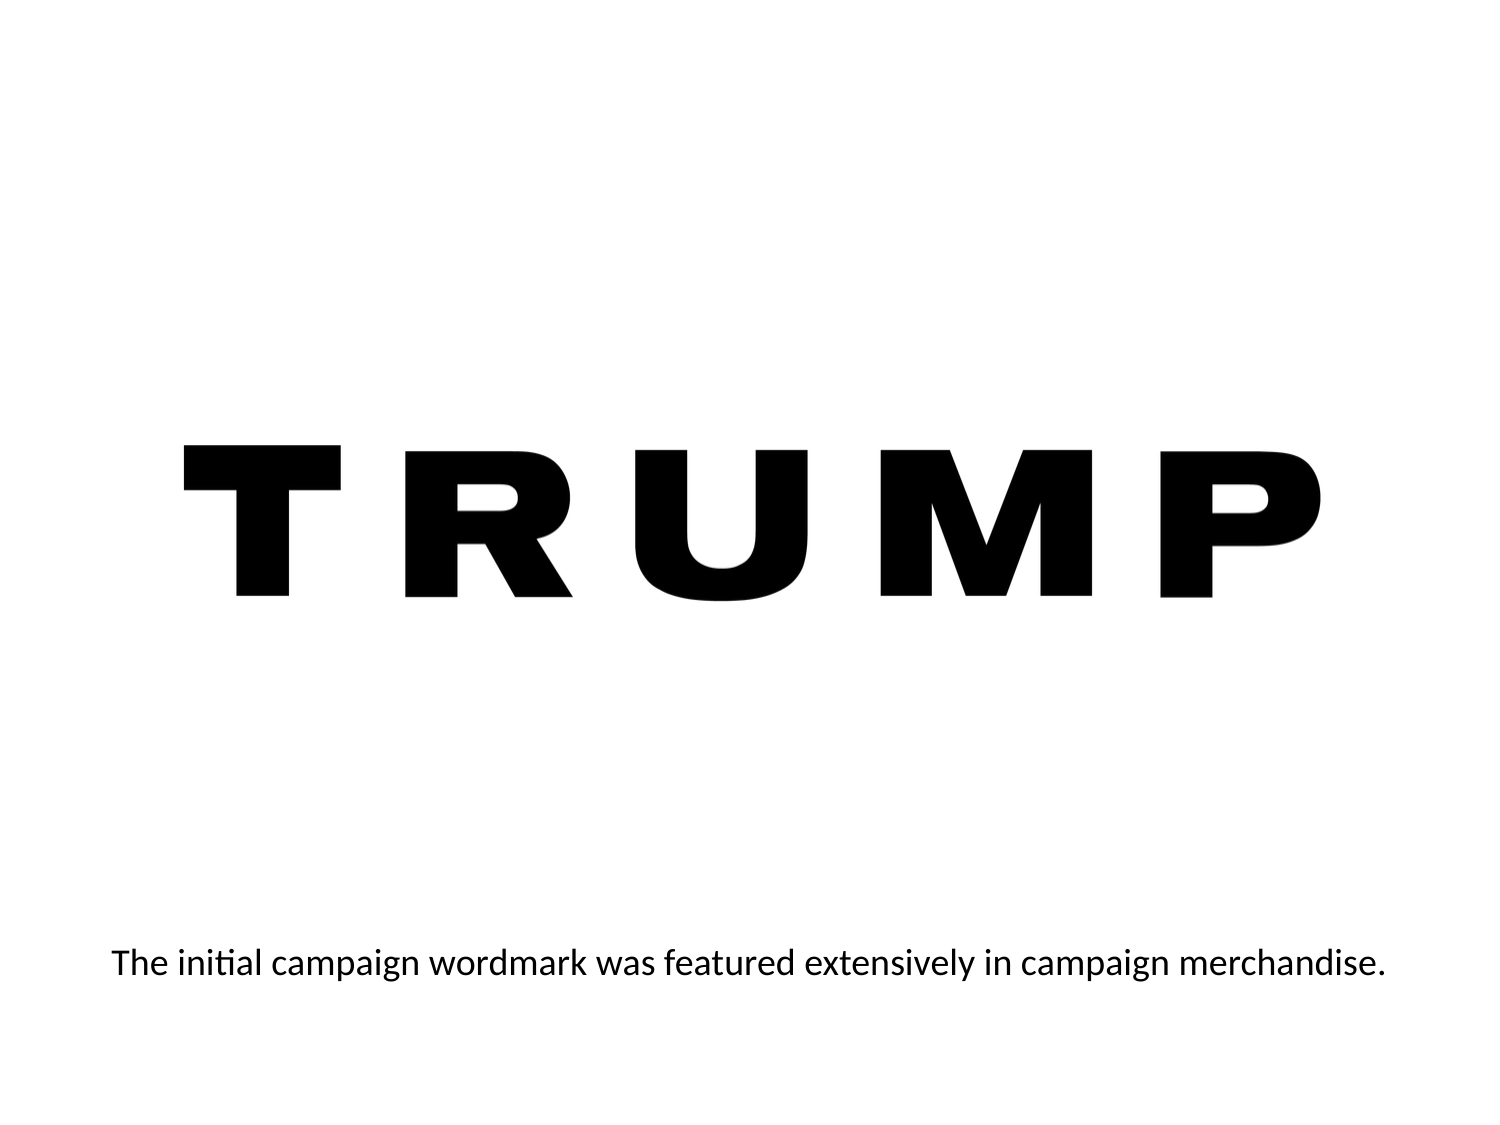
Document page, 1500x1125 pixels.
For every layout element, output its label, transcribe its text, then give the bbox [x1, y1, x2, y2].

text_box The initial campaign wordmark was featured extensively in campaign merchandise. [96, 929, 1404, 991]
picture [150, 423, 1350, 627]
